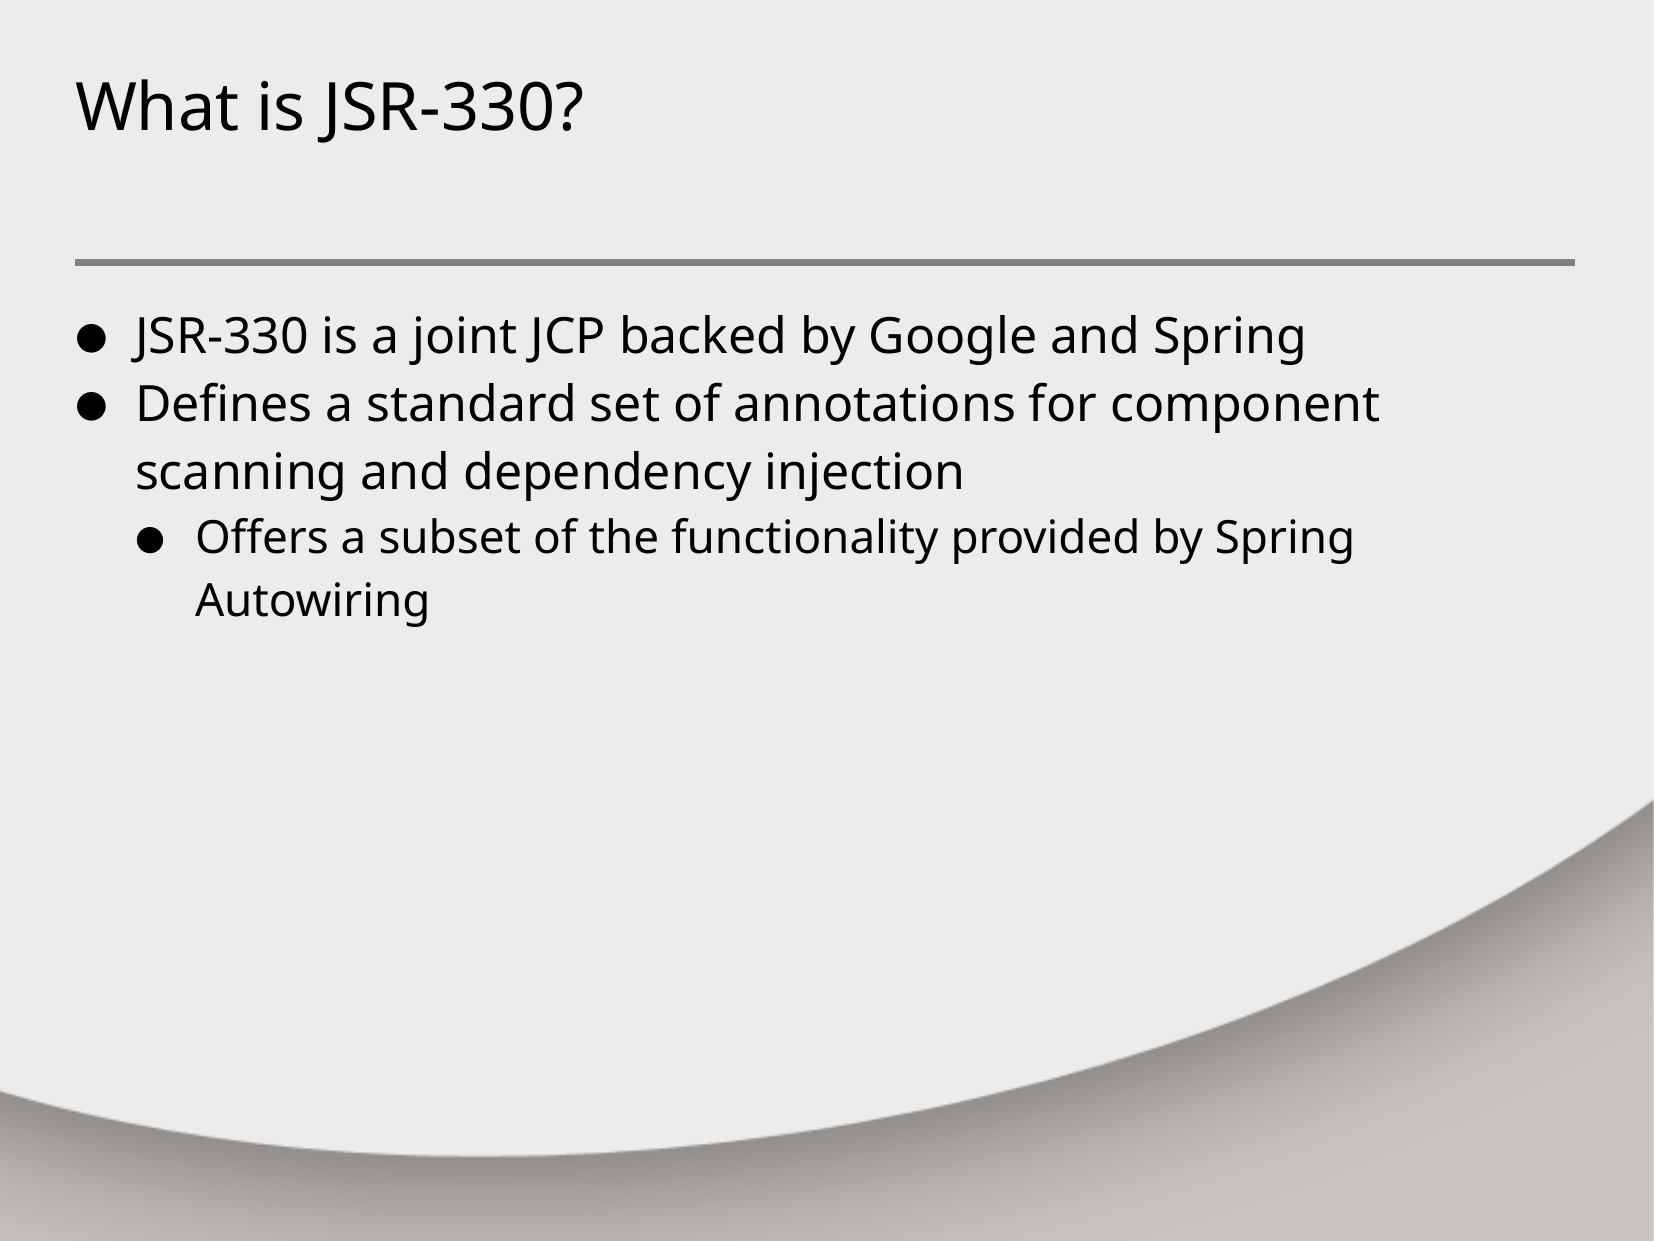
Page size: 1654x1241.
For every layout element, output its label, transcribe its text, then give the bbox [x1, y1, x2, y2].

title What is JSR-330? [75, 75, 1576, 226]
picture [0, 0, 1654, 1241]
list JSR-330 is a joint JCP backed by Google and Spring Defines a standard set of annotations for component scanning and dependency injection Offers a subset of the functionality provided by Spring Autowiring [75, 300, 1576, 1163]
